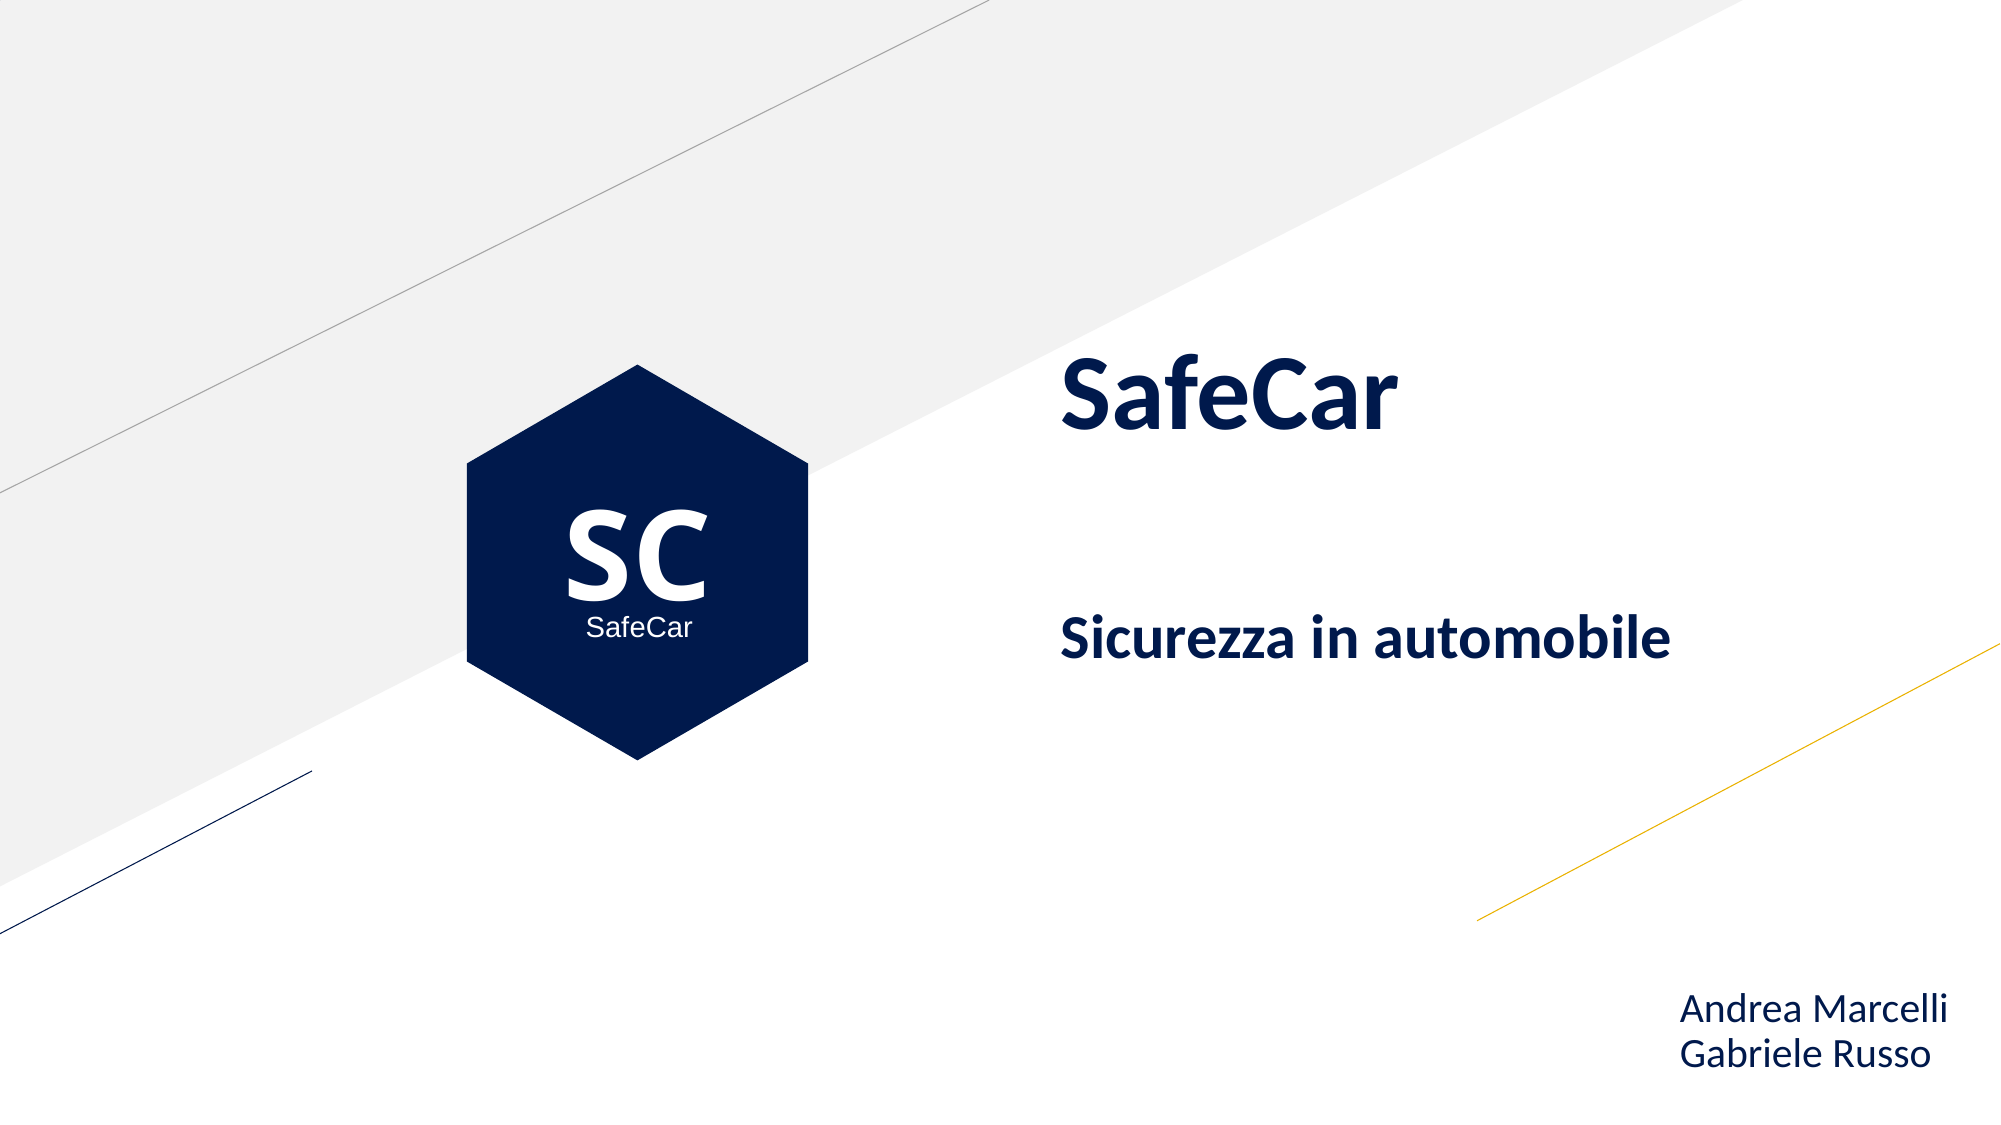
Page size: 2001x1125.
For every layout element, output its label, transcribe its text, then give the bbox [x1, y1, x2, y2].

text_box Andrea Marcelli Gabriele Russo [1665, 978, 1981, 1125]
text_box SC [548, 468, 727, 634]
subtitle Sicurezza in automobile [1045, 597, 1843, 804]
text_box SafeCar [570, 601, 708, 652]
text_box [466, 364, 809, 761]
title SafeCar [1045, 329, 1842, 595]
